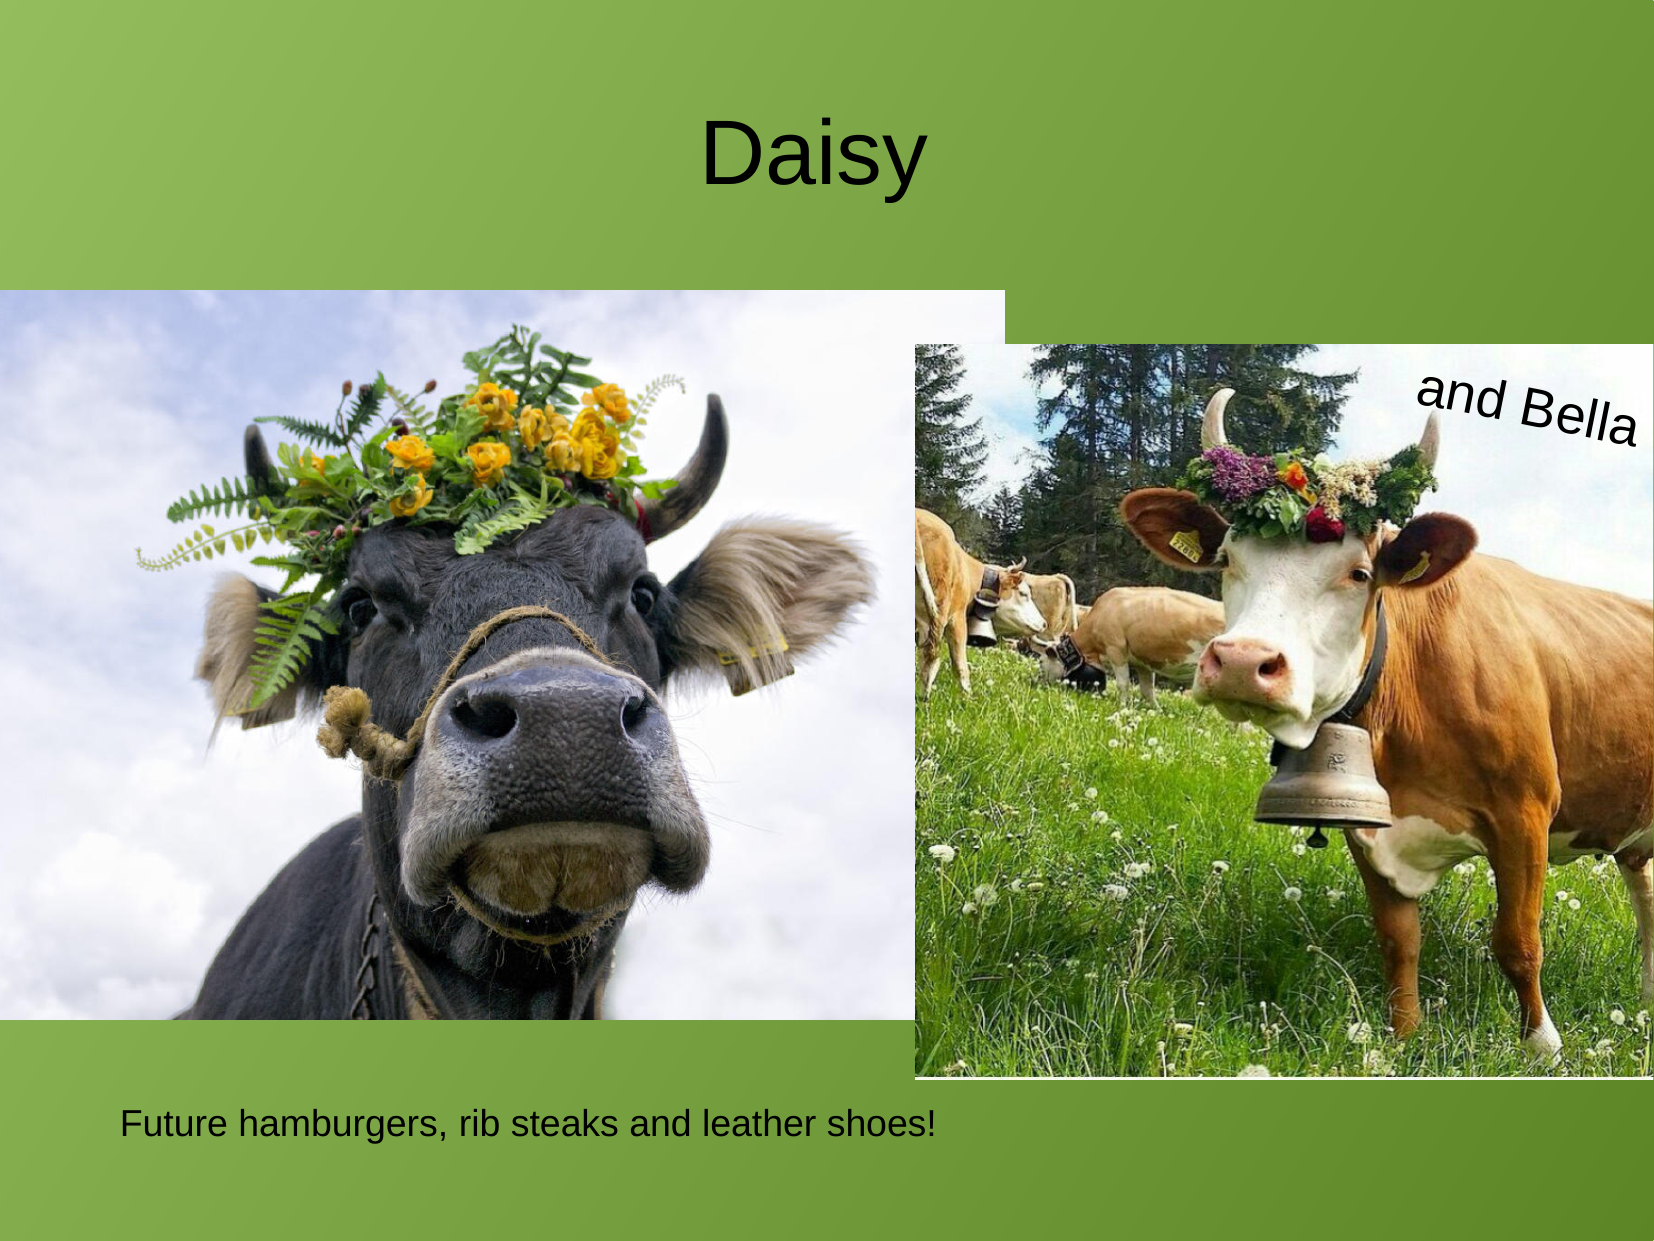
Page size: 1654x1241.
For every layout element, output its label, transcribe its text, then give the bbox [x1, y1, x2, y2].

text_box and Bella [1371, 345, 1654, 597]
text_box Future hamburgers, rib steaks and leather shoes! [105, 1095, 991, 1193]
title Daisy [82, 49, 1571, 257]
picture [0, 290, 1654, 1081]
